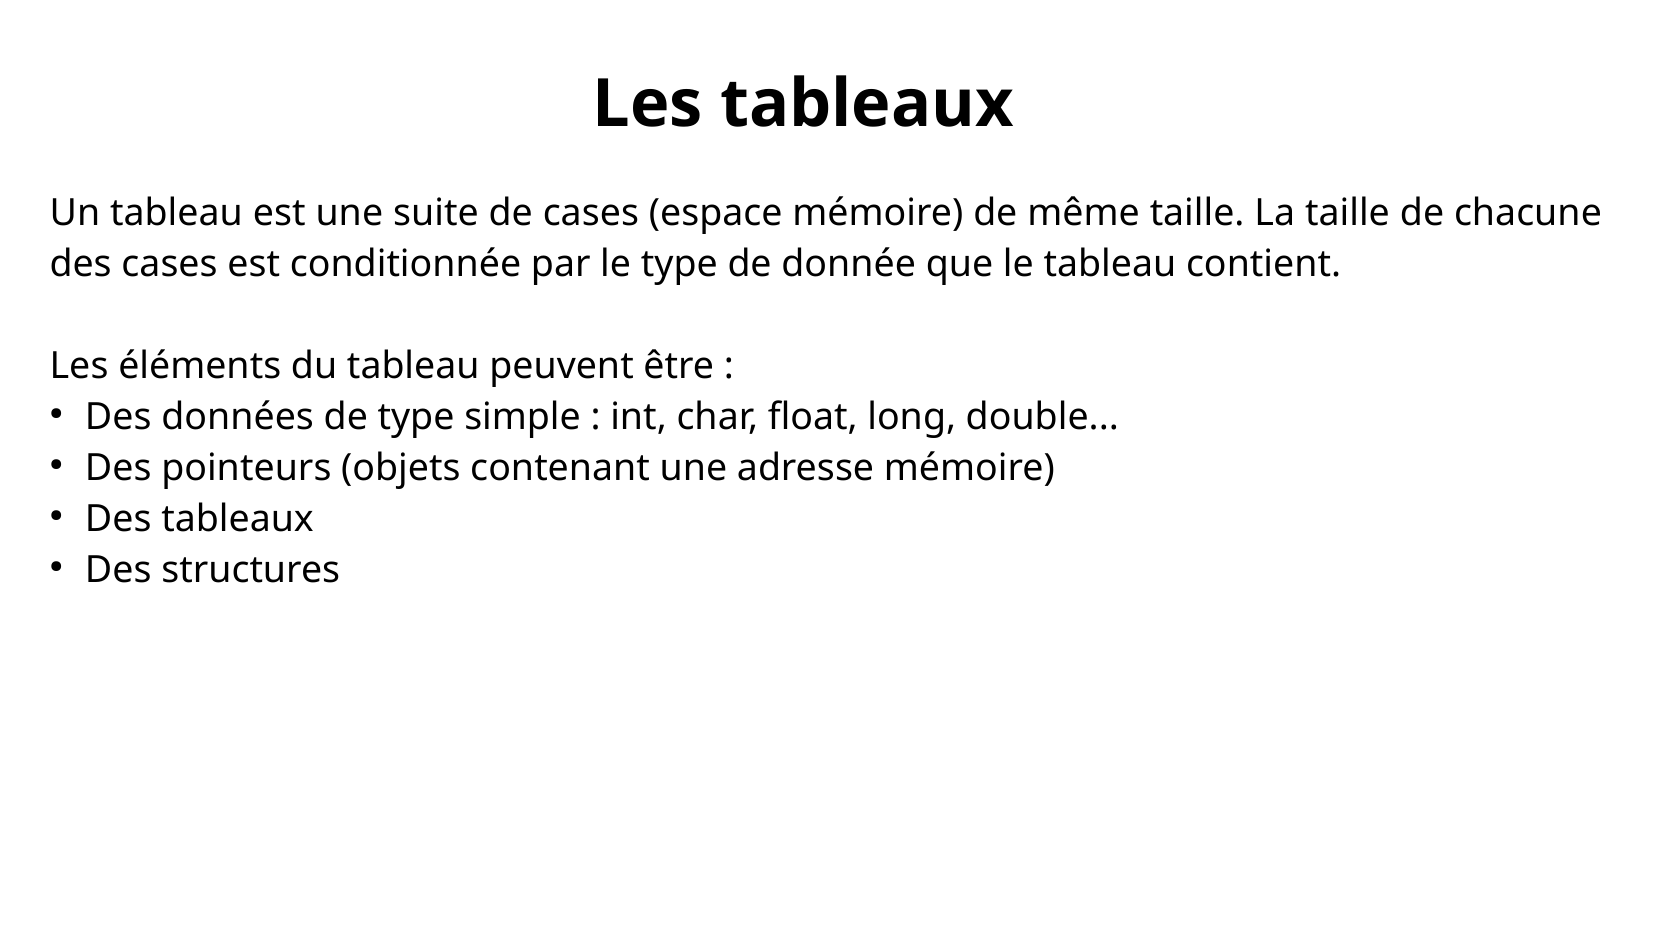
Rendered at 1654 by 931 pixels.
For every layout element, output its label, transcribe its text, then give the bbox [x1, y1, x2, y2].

text_box Un tableau est une suite de cases (espace mémoire) de même taille. La taille de chacune des cases est conditionnée par le type de donnée que le tableau contient. Les éléments du tableau peuvent être : Des données de type simple : int, char, float, long, double... Des pointeurs (objets contenant une adresse mémoire) Des tableaux Des structures [34, 177, 1619, 697]
title Les tableaux [507, 0, 1099, 177]
